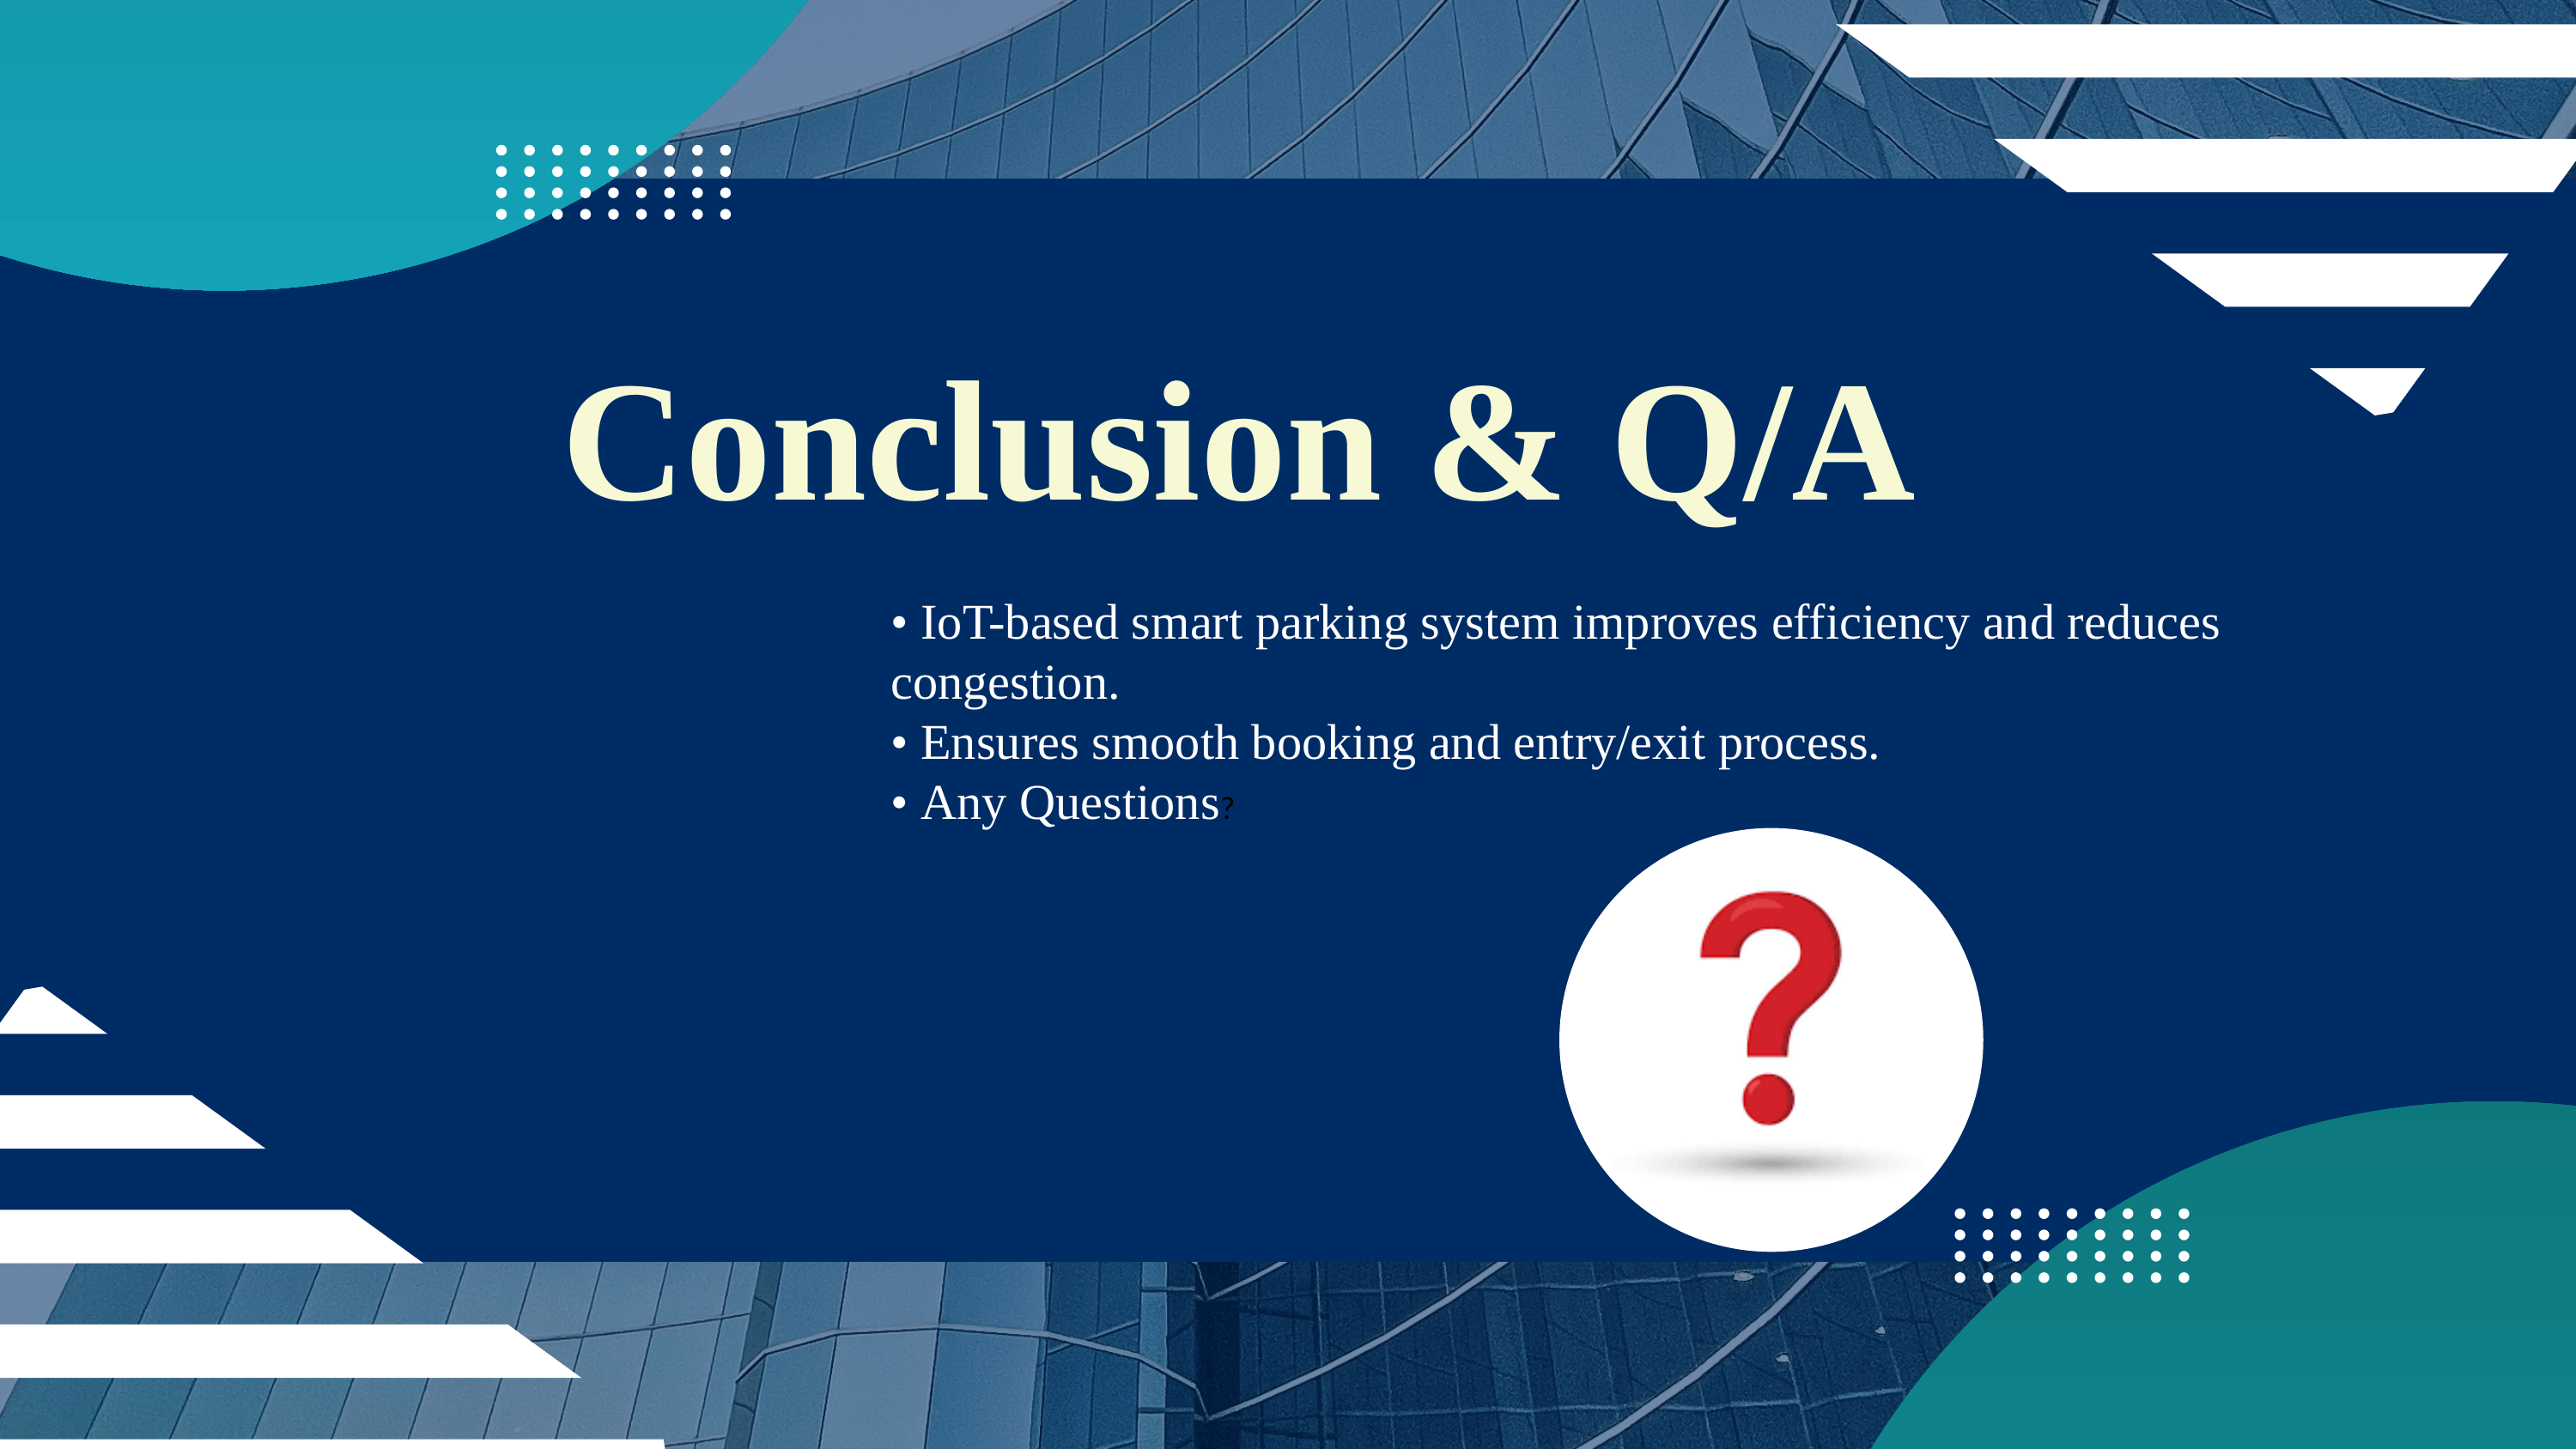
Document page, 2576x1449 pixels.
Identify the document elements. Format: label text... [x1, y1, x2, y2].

text_box [1954, 1208, 1965, 1220]
text_box [692, 209, 703, 220]
text_box [2010, 1229, 2022, 1240]
text_box [664, 209, 675, 220]
text_box [608, 187, 619, 198]
text_box [635, 187, 647, 198]
text_box • IoT-based smart parking system improves efficiency and reduces congestion. • Ensures smooth booking and entry/exit process. • Any Questions? [890, 588, 2271, 875]
text_box [2010, 1251, 2022, 1262]
text_box Conclusion & Q/A [307, 343, 2172, 535]
text_box [635, 209, 647, 220]
text_box [720, 187, 732, 198]
text_box [580, 209, 592, 220]
text_box [0, 0, 2576, 423]
text_box [1954, 1229, 1965, 1240]
text_box [1559, 828, 1984, 1252]
text_box [1954, 1251, 1965, 1262]
text_box [608, 209, 619, 220]
text_box [2010, 1208, 2022, 1220]
text_box [2038, 1208, 2050, 1220]
text_box [1982, 1251, 1994, 1262]
text_box [692, 187, 703, 198]
text_box [2066, 1208, 2078, 1220]
text_box [664, 187, 675, 198]
text_box [720, 209, 732, 220]
text_box [1982, 1208, 1994, 1220]
text_box [2038, 1229, 2050, 1240]
text_box [0, 979, 2576, 1449]
text_box [1982, 1229, 1994, 1240]
